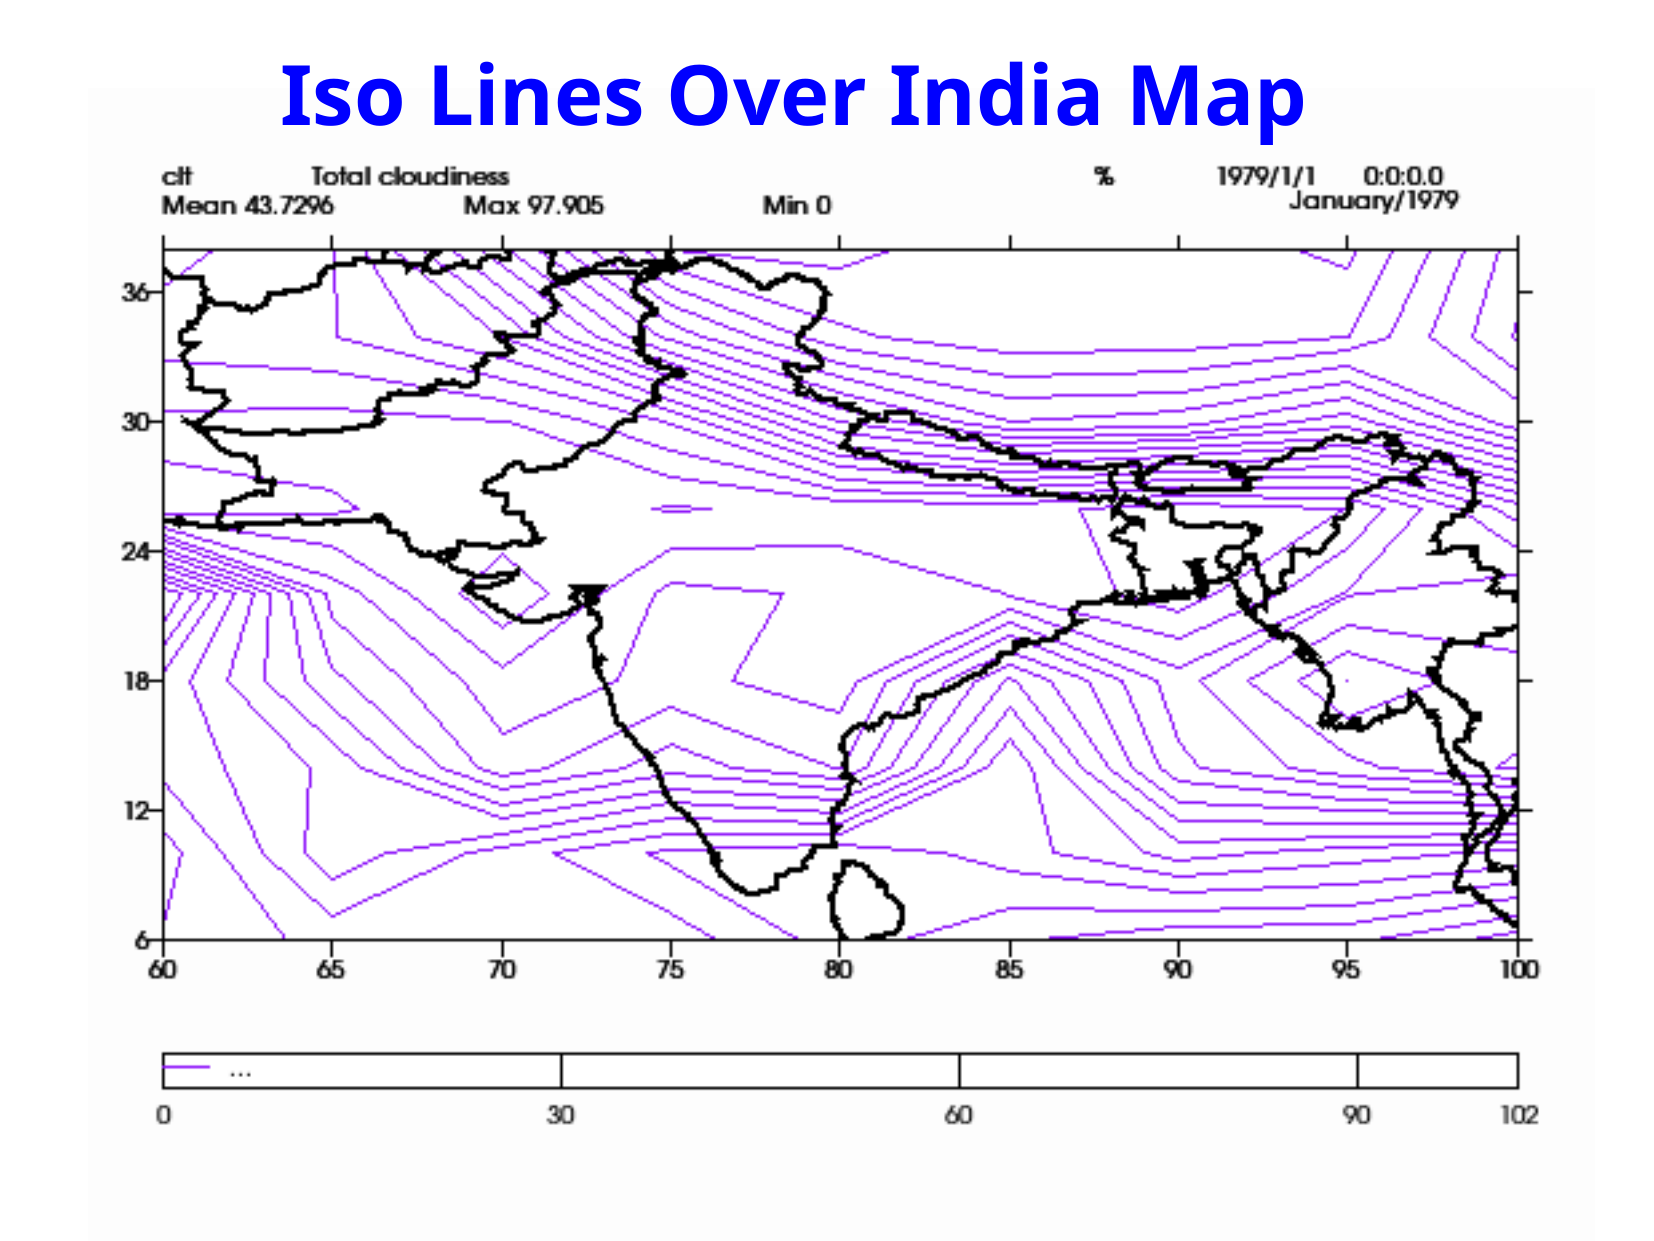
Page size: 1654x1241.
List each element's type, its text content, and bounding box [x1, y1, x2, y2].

text_box Iso Lines Over India Map [265, 29, 1418, 160]
picture [88, 88, 1595, 1241]
